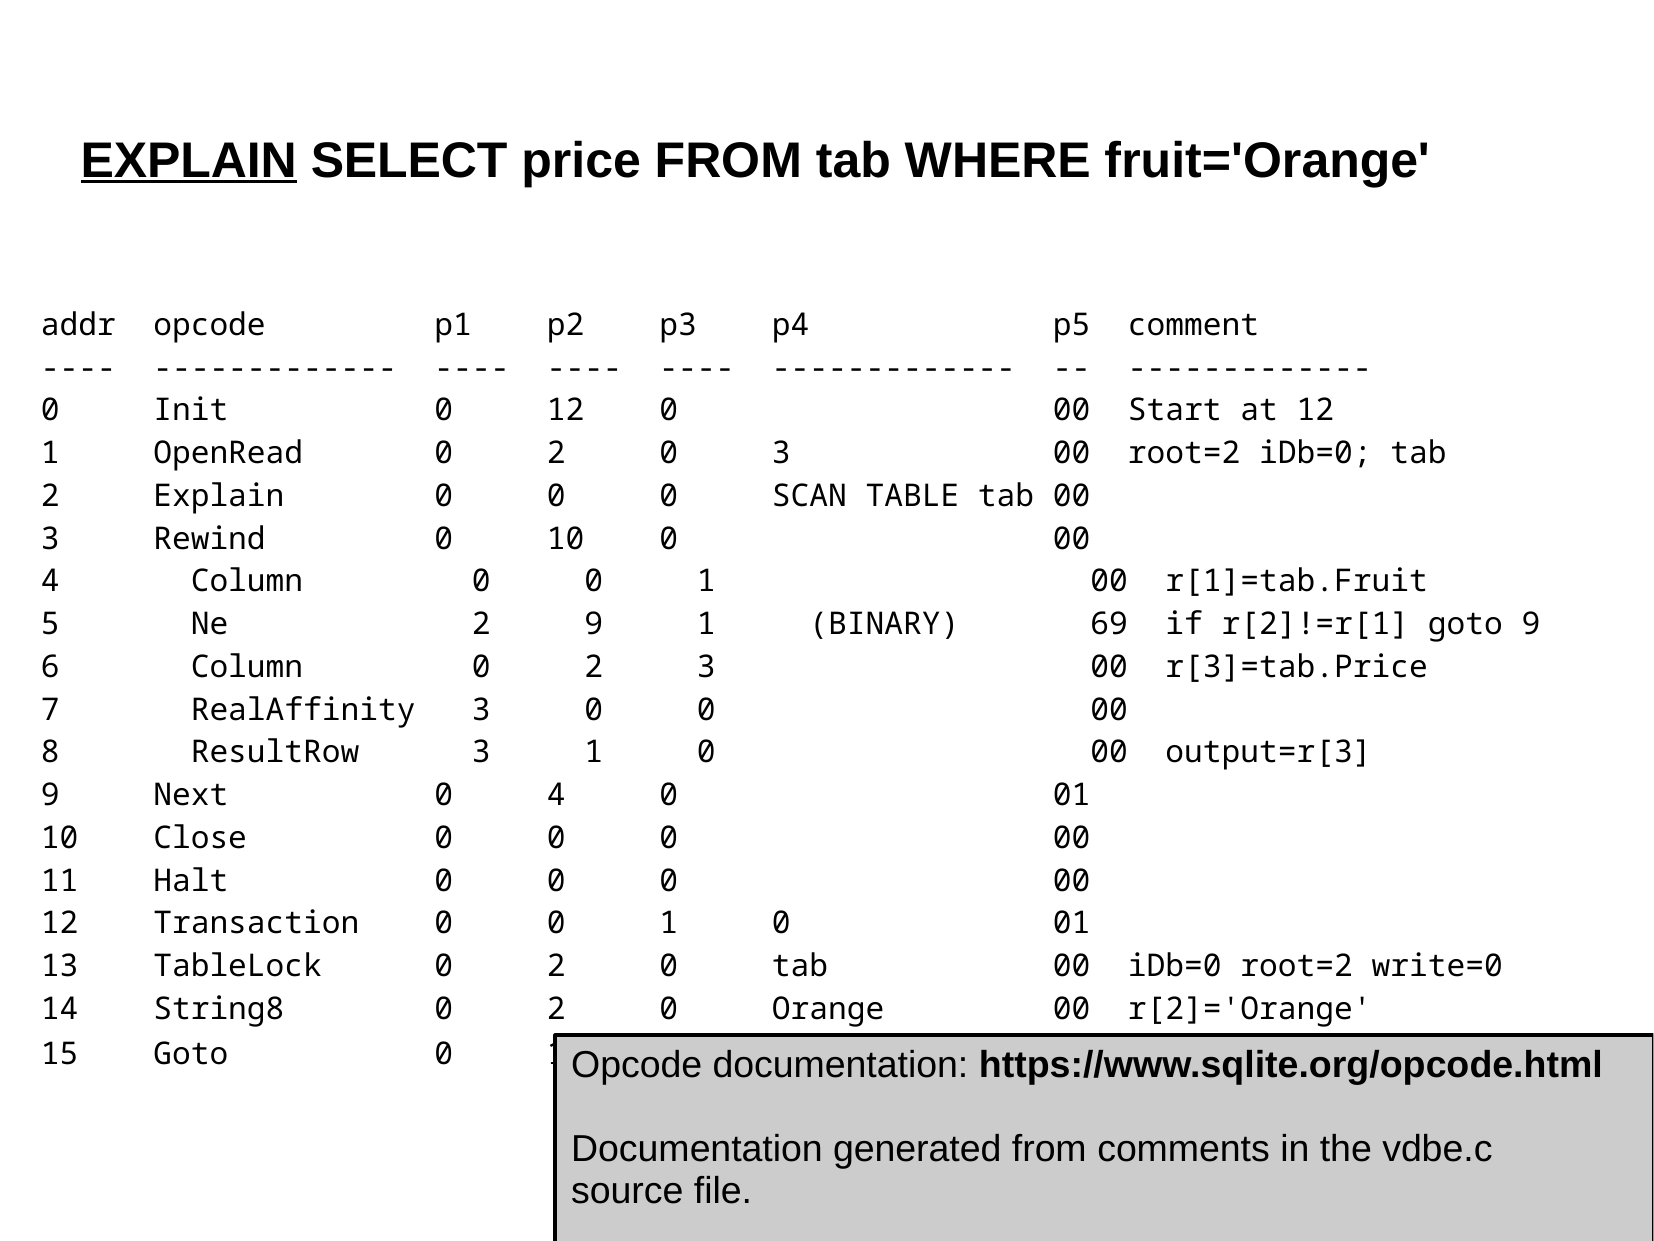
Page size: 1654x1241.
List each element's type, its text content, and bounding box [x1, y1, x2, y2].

text_box EXPLAIN SELECT price FROM tab WHERE fruit='Orange' [65, 124, 1467, 196]
text_box Opcode documentation: https://www.sqlite.org/opcode.html Documentation generated from comments in the vdbe.c source file. [555, 1035, 1654, 1241]
text_box addr opcode p1 p2 p3 p4 p5 comment ---- ------------- ---- ---- ---- ------------- -- ------------- 0 Init 0 12 0 00 Start at 12 1 OpenRead 0 2 0 3 00 root=2 iDb=0; tab 2 Explain 0 0 0 SCAN TABLE tab 00 3 Rewind 0 10 0 00 4 Column 0 0 1 00 r[1]=tab.Fruit 5 Ne 2 9 1 (BINARY) 69 if r[2]!=r[1] goto 9 6 Column 0 2 3 00 r[3]=tab.Price 7 RealAffinity 3 0 0 00 8 ResultRow 3 1 0 00 output=r[3] 9 Next 0 4 0 01 10 Close 0 0 0 00 11 Halt 0 0 0 00 12 Transaction 0 0 1 0 01 13 TableLock 0 2 0 tab 00 iDb=0 root=2 write=0 14 String8 0 2 0 Orange 00 r[2]='Orange' 15 Goto 0 1 0 00 [26, 294, 1606, 961]
